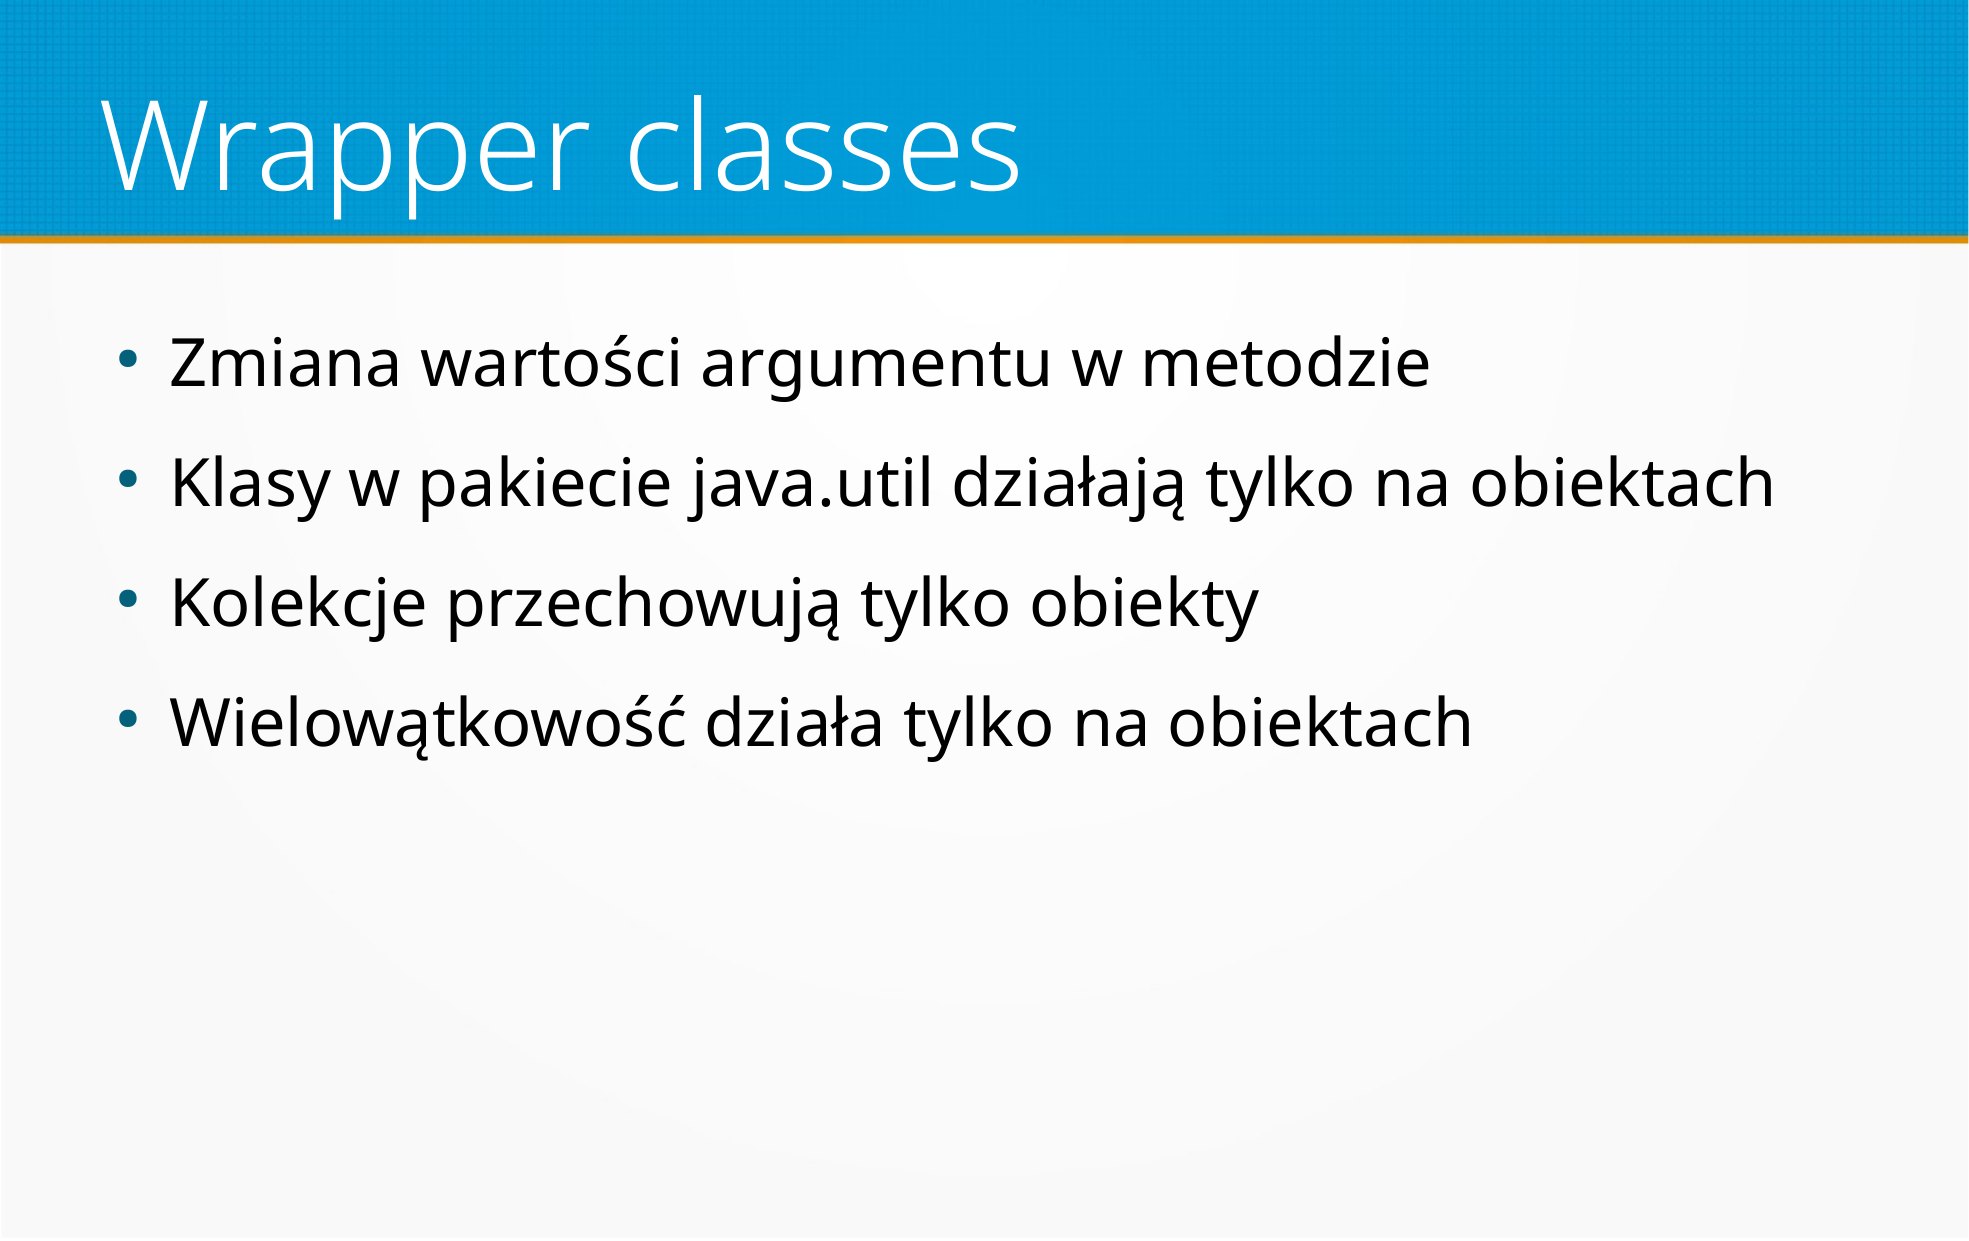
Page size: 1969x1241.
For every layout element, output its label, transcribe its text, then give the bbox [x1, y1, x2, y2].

picture [0, 233, 1969, 1241]
title Wrapper classes [98, 19, 1870, 227]
list Zmiana wartości argumentu w metodzie Klasy w pakiecie java.util działają tylko na obiektach Kolekcje przechowują tylko obiekty Wielowątkowość działa tylko na obiektach [98, 315, 1861, 1081]
